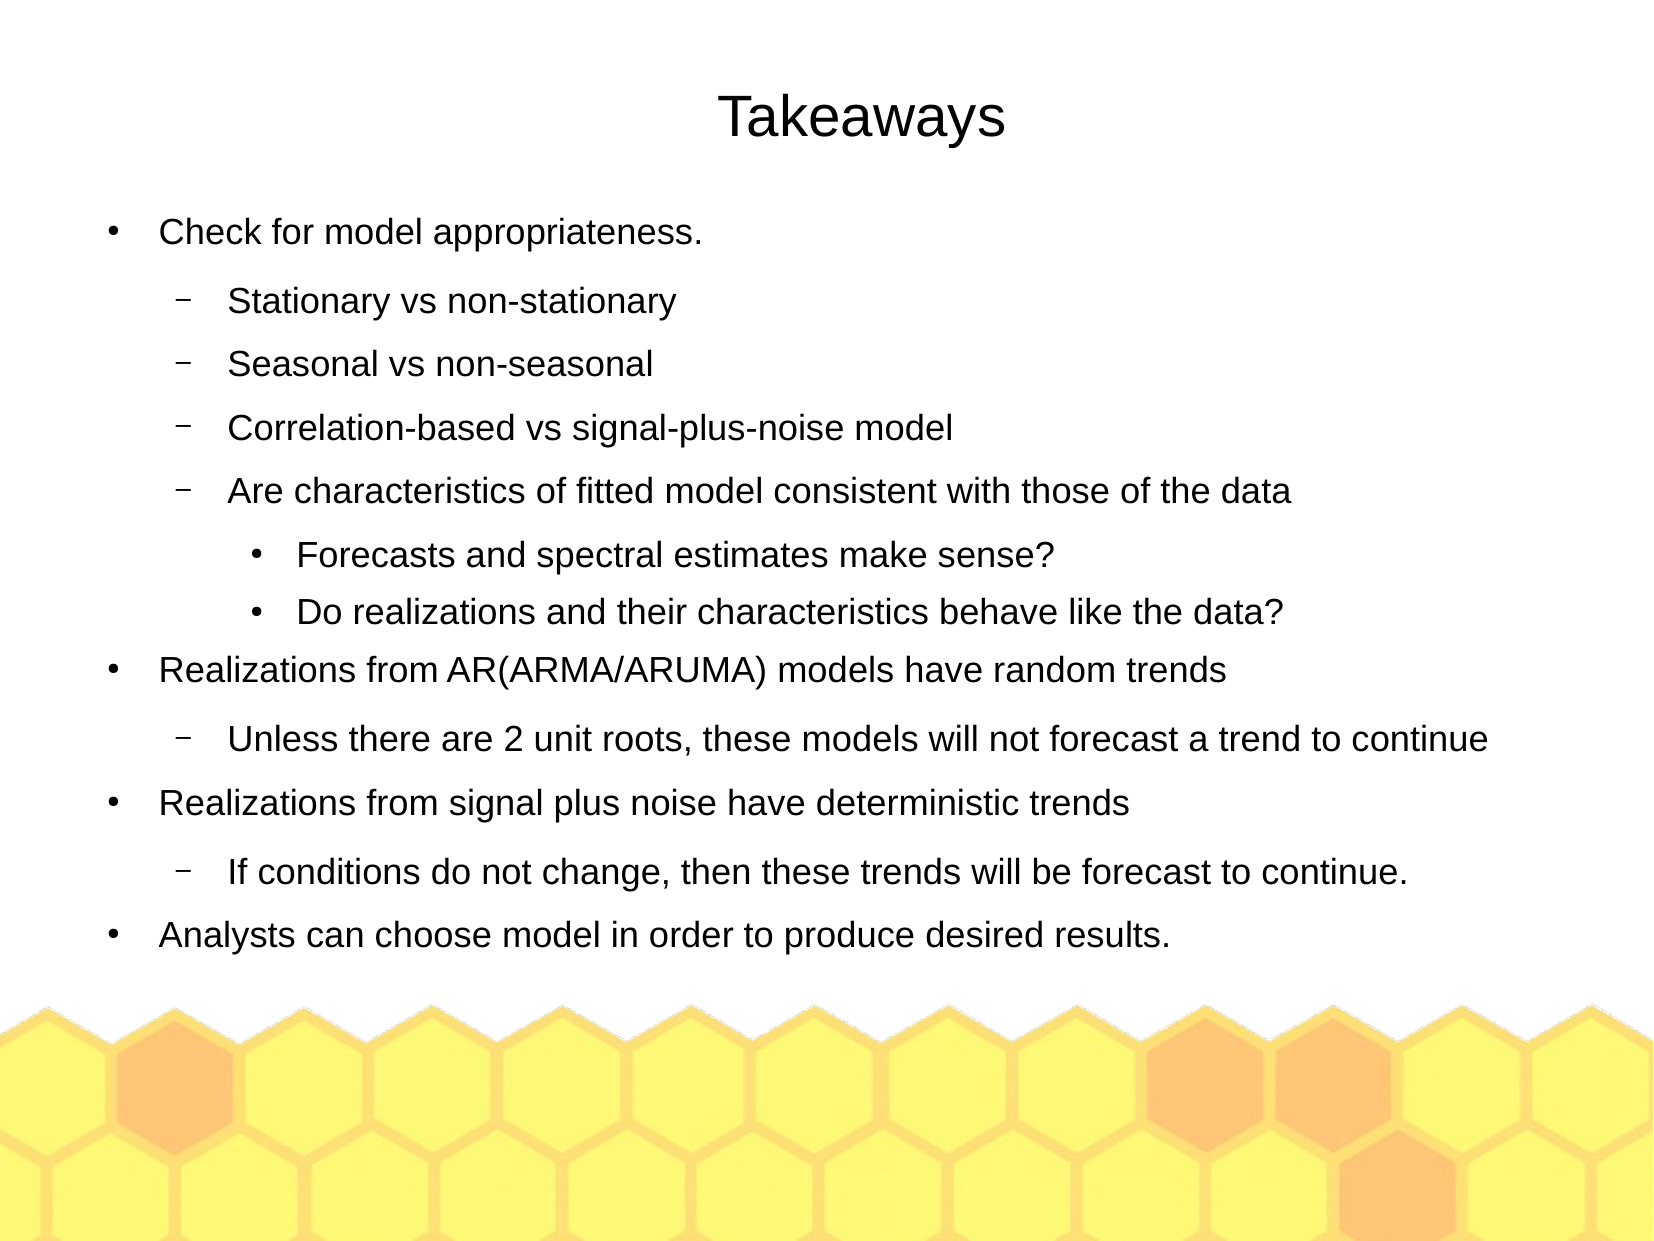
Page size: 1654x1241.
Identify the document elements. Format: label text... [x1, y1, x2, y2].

picture [0, 1001, 1654, 1241]
title Takeaways [82, 50, 1571, 181]
list Check for model appropriateness. Stationary vs non-stationary Seasonal vs non-seasonal Correlation-based vs signal-plus-noise model Are characteristics of fitted model consistent with those of the data Forecasts and spectral estimates make sense? Do realizations and their characteristics behave like the data? Realizations from AR(ARMA/ARUMA) models have random trends Unless there are 2 unit roots, these models will not forecast a trend to continue Realizations from signal plus noise have deterministic trends If conditions do not change, then these trends will be forecast to continue. Analysts can choose model in order to produce desired results. [90, 211, 1579, 961]
